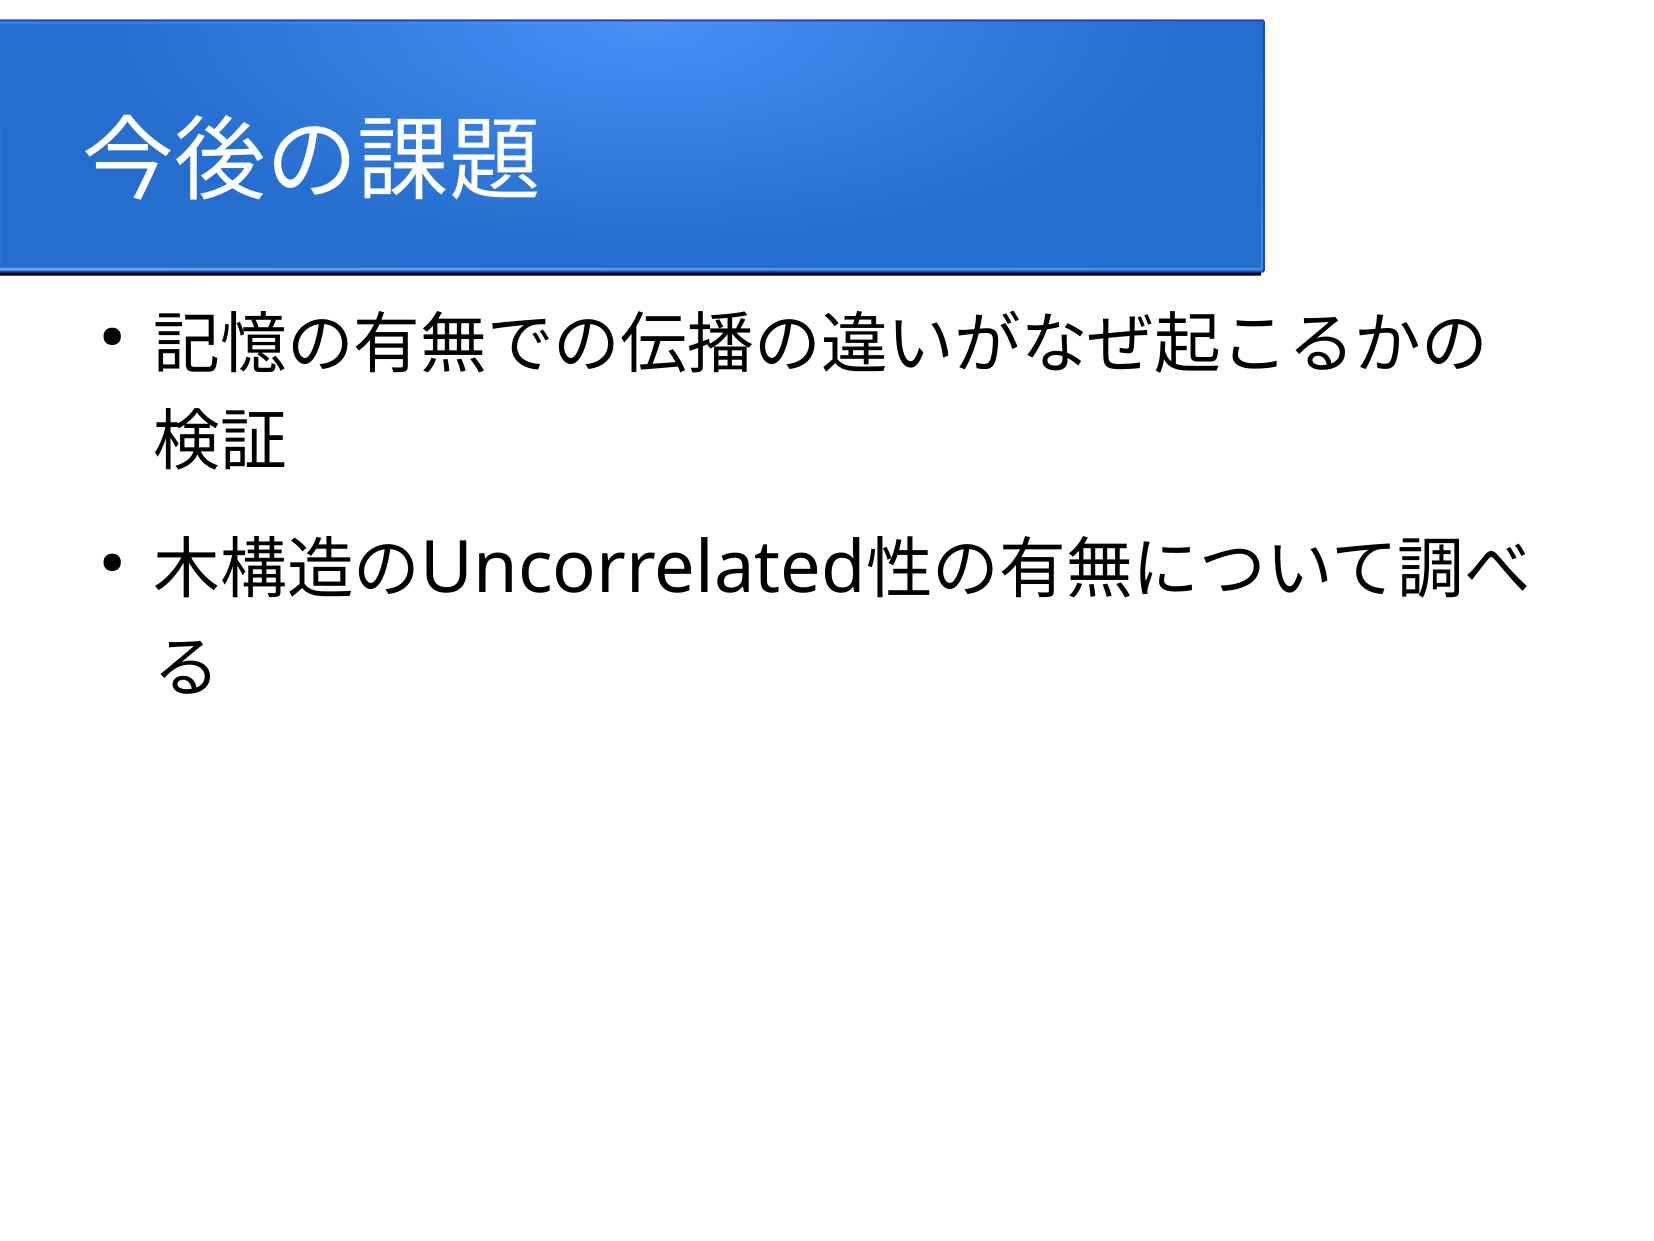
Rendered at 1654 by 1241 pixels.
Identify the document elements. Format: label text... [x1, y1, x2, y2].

title 今後の課題 [82, 49, 1250, 257]
list 記憶の有無での伝播の違いがなぜ起こるかの検証 木構造のUncorrelated性の有無について調べる [82, 290, 1538, 1010]
